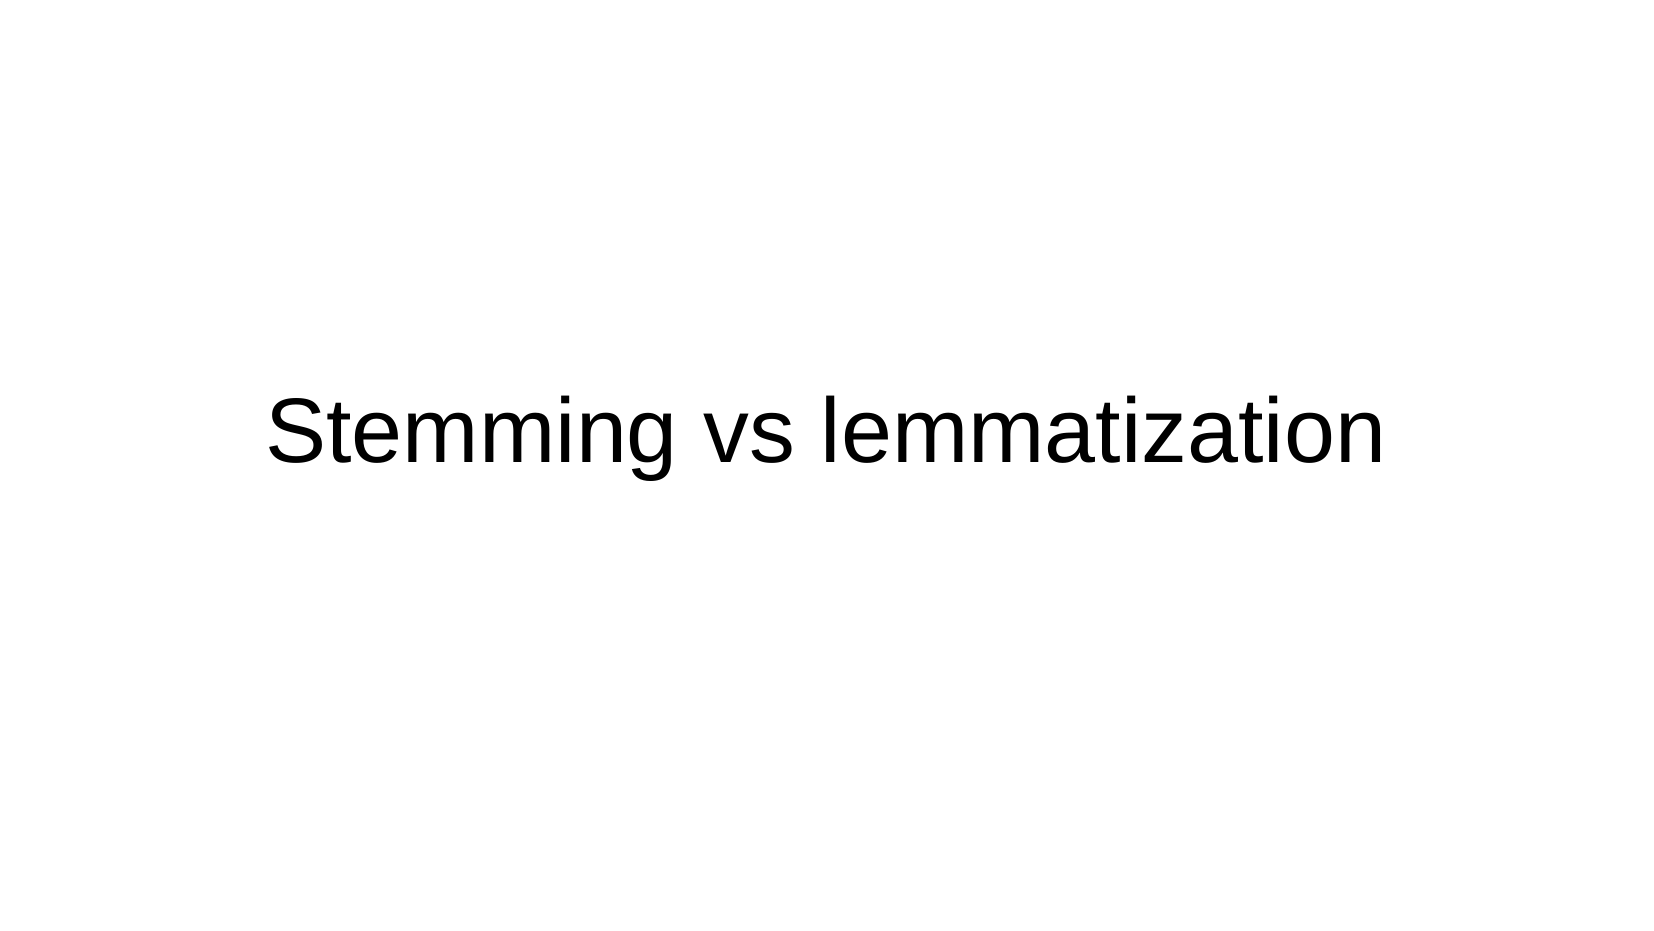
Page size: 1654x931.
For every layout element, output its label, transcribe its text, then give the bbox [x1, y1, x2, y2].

title Stemming vs lemmatization [82, 352, 1571, 508]
